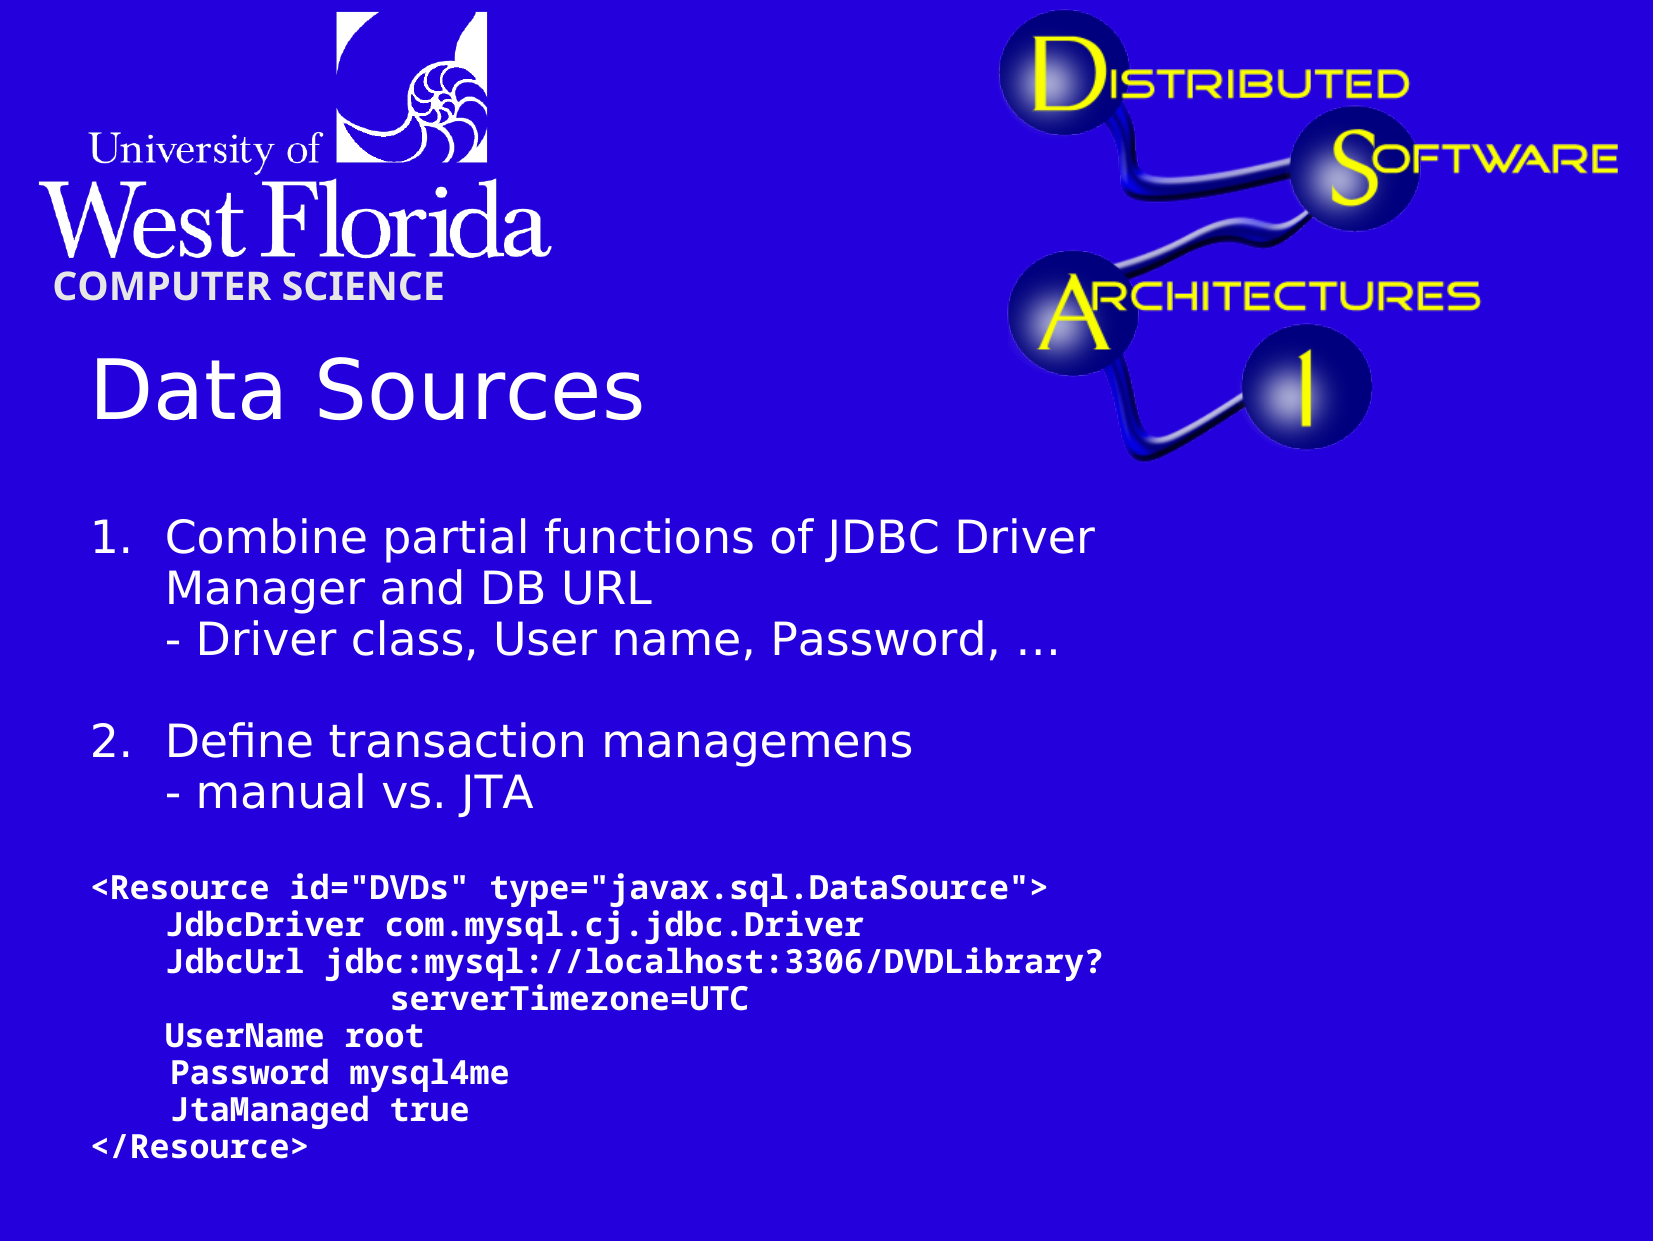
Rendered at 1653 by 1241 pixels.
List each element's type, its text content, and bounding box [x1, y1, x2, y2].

picture [37, 0, 559, 262]
text_box COMPUTER SCIENCE [37, 262, 563, 316]
picture [910, 0, 1653, 506]
text_box Data Sources 1. Combine partial functions of JDBC Driver Manager and DB URL - Driver class, User name, Password, … 2. Define transaction managemens - manual vs. JTA <Resource id="DVDs" type="javax.sql.DataSource"> JdbcDriver com.mysql.cj.jdbc.Driver JdbcUrl jdbc:mysql://localhost:3306/DVDLibrary? serverTimezone=UTC UserName root Password mysql4me JtaManaged true </Resource> [75, 337, 1238, 1241]
